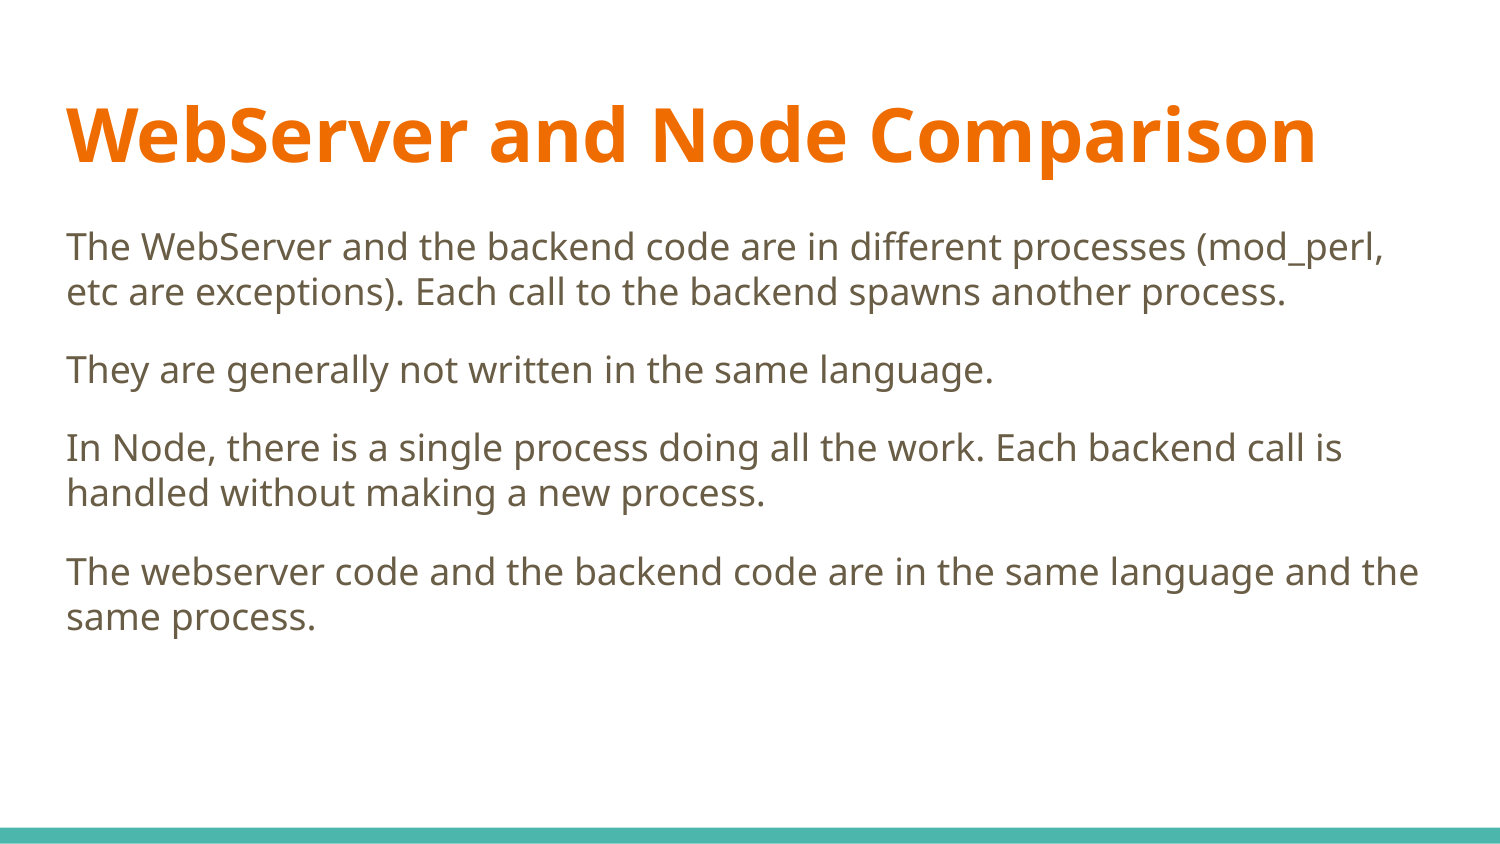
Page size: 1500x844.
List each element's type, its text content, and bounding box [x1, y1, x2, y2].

title WebServer and Node Comparison [51, 72, 1449, 189]
list The WebServer and the backend code are in different processes (mod_perl, etc are exceptions). Each call to the backend spawns another process. They are generally not written in the same language. In Node, there is a single process doing all the work. Each backend call is handled without making a new process. The webserver code and the backend code are in the same language and the same process. [51, 207, 1449, 750]
